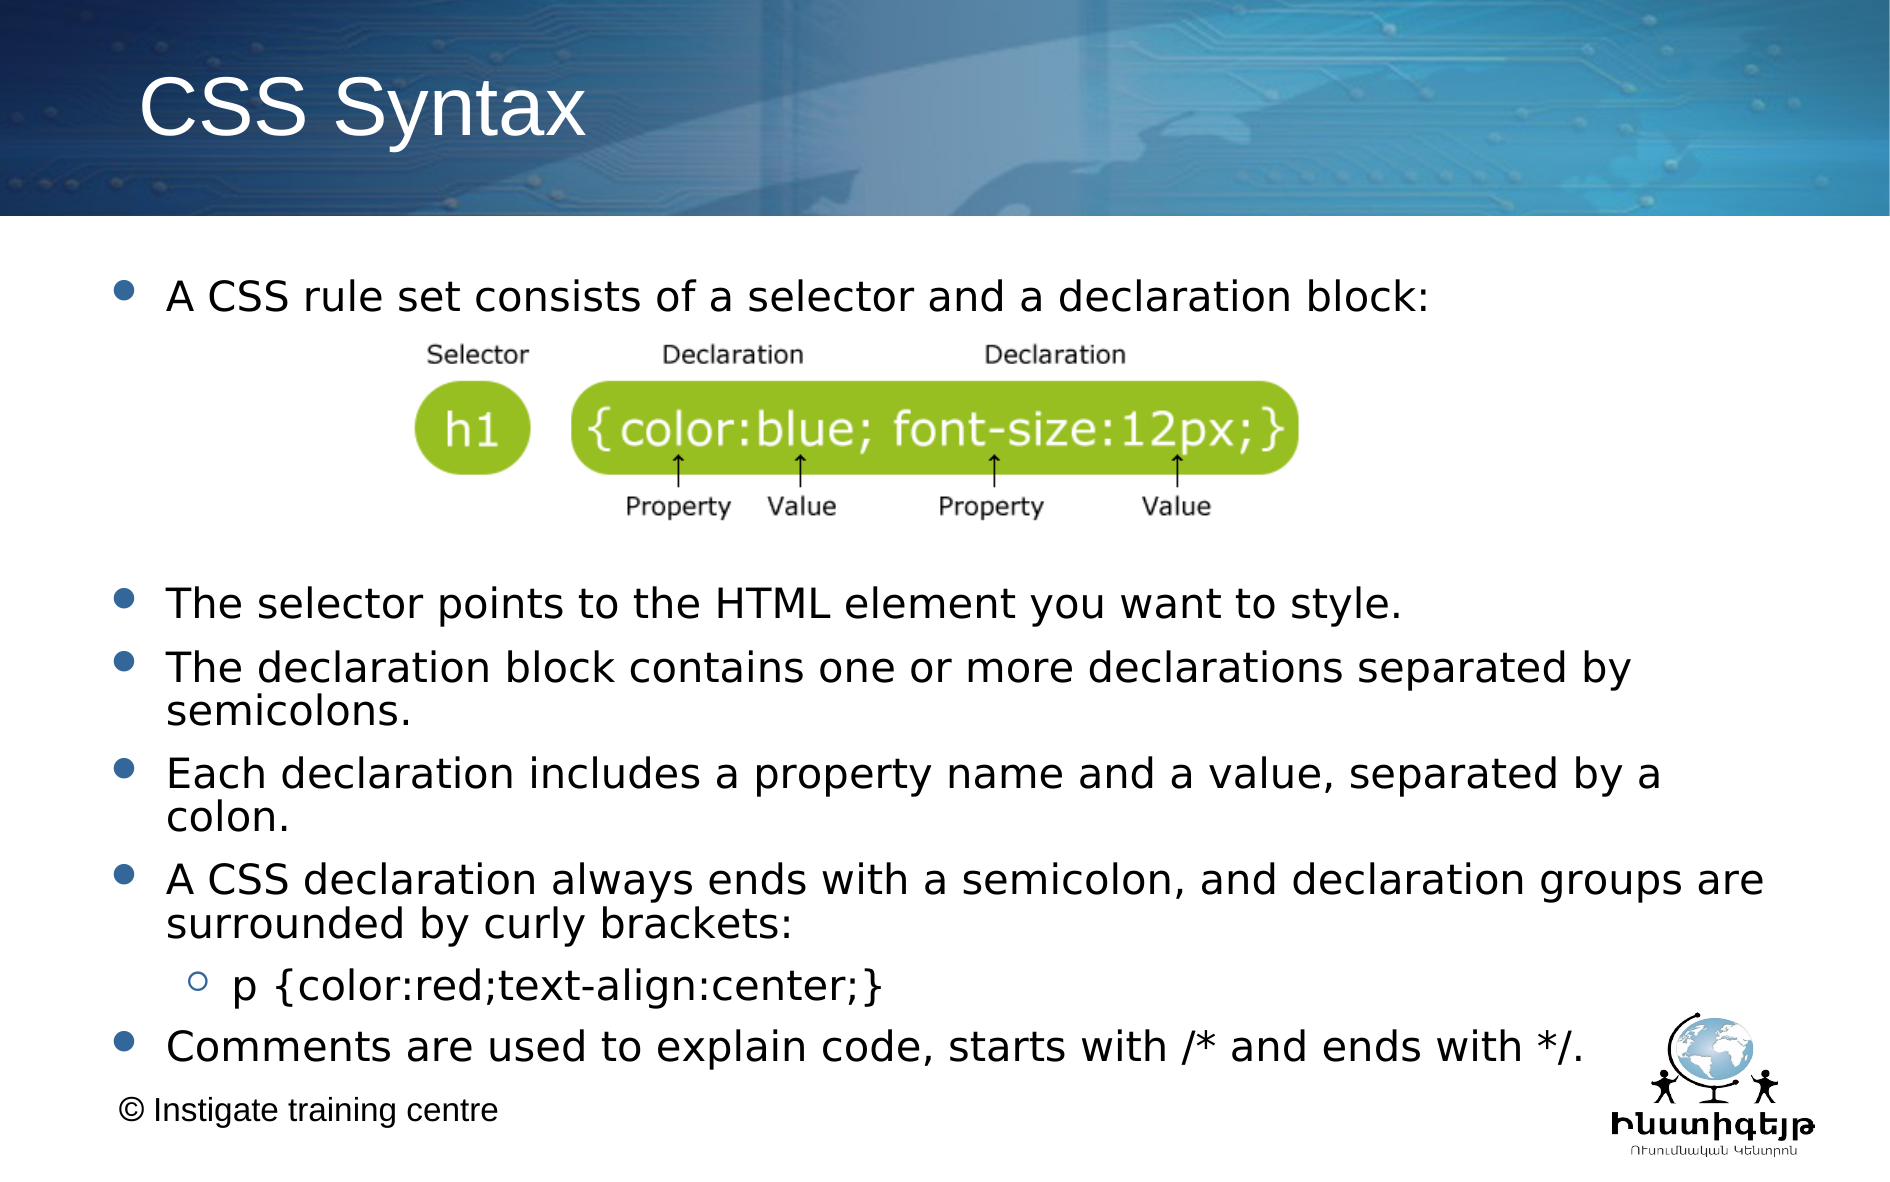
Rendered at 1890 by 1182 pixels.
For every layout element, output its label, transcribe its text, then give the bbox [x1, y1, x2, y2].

list A CSS rule set consists of a selector and a declaration block: The selector points to the HTML element you want to style. The declaration block contains one or more declarations separated by semicolons. Each declaration includes a property name and a value, separated by a colon. A CSS declaration always ends with a semicolon, and declaration groups are surrounded by curly brackets: p {color:red;text-align:center;} Comments are used to explain code, starts with /* and ends with */. [110, 276, 1801, 305]
picture [1612, 1012, 1815, 1157]
picture [0, 0, 1890, 216]
picture [412, 339, 1302, 525]
